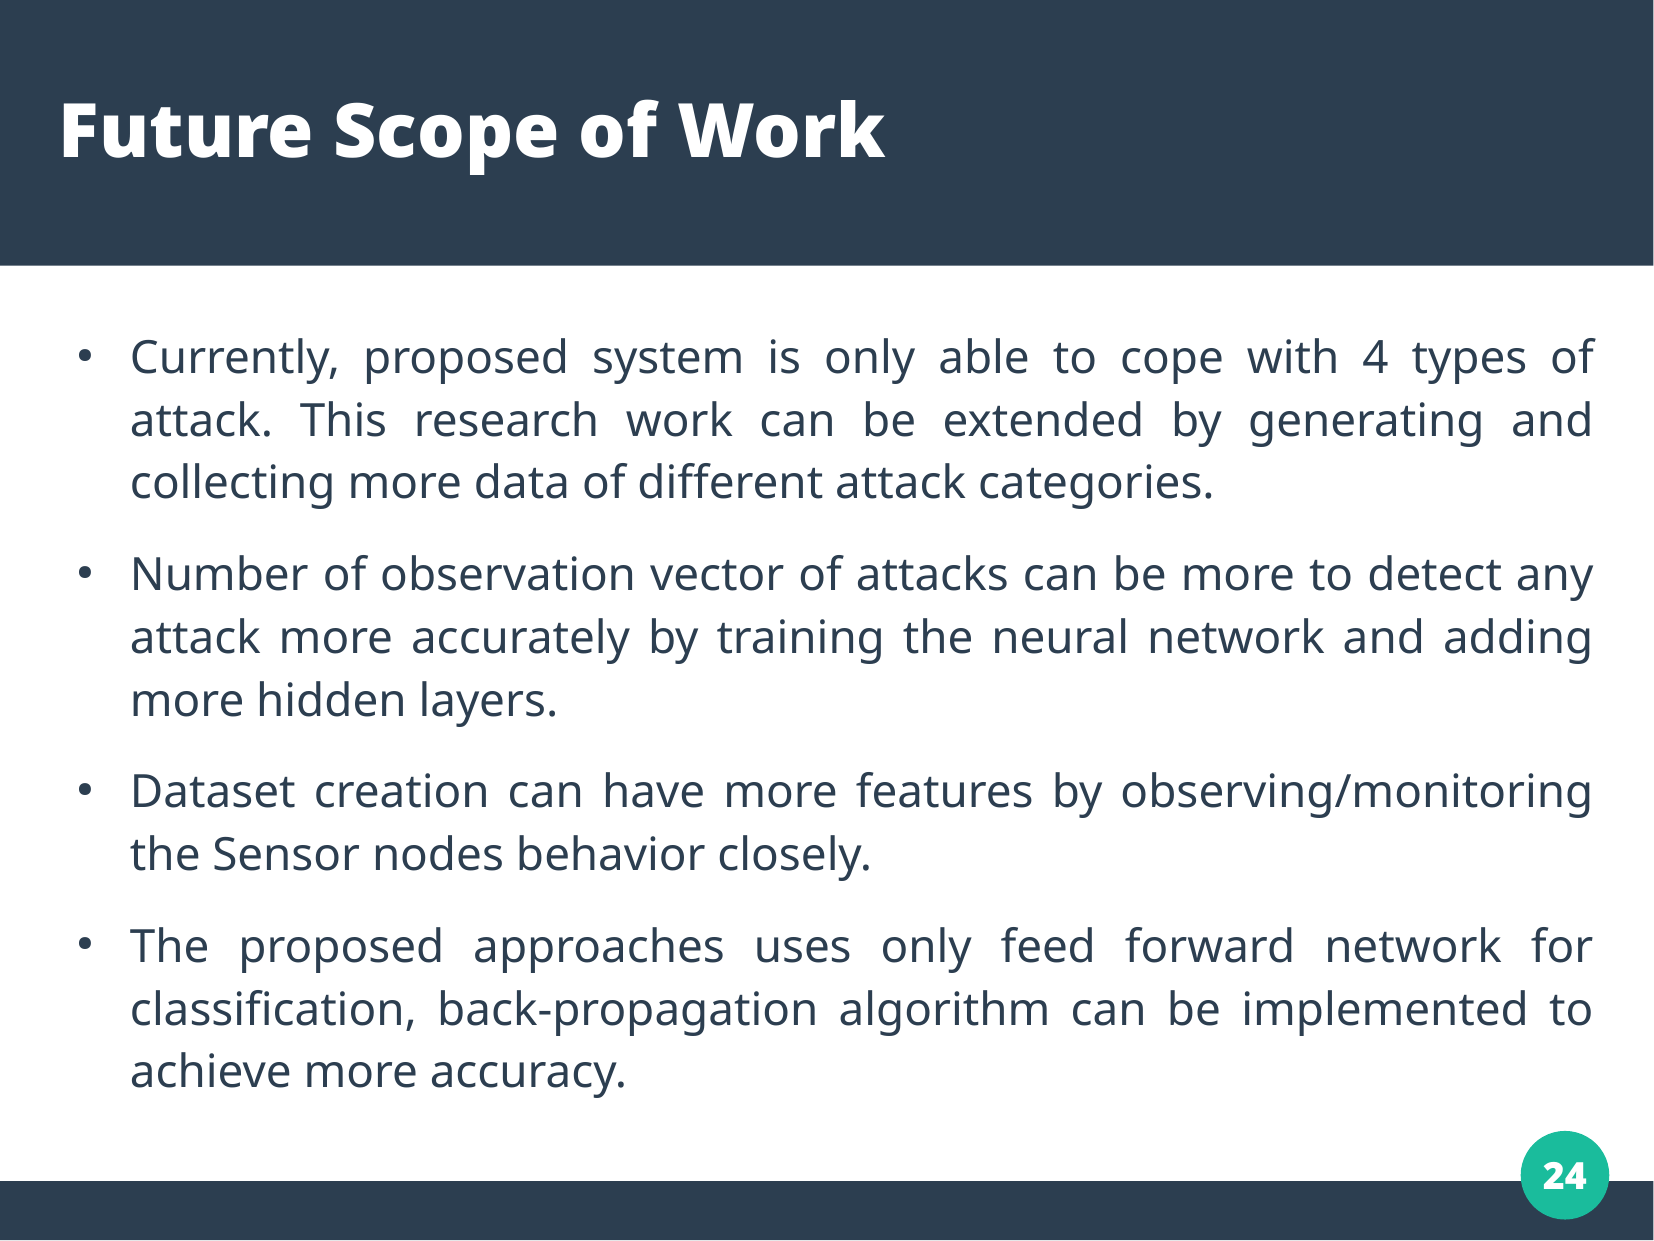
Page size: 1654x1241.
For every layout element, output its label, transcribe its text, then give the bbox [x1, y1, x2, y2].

list Currently, proposed system is only able to cope with 4 types of attack. This research work can be extended by generating and collecting more data of different attack categories. Number of observation vector of attacks can be more to detect any attack more accurately by training the neural network and adding more hidden layers. Dataset creation can have more features by observing/monitoring the Sensor nodes behavior closely. The proposed approaches uses only feed forward network for classification, back-propagation algorithm can be implemented to achieve more accuracy. [59, 324, 1595, 1152]
title Future Scope of Work [59, 49, 1595, 207]
